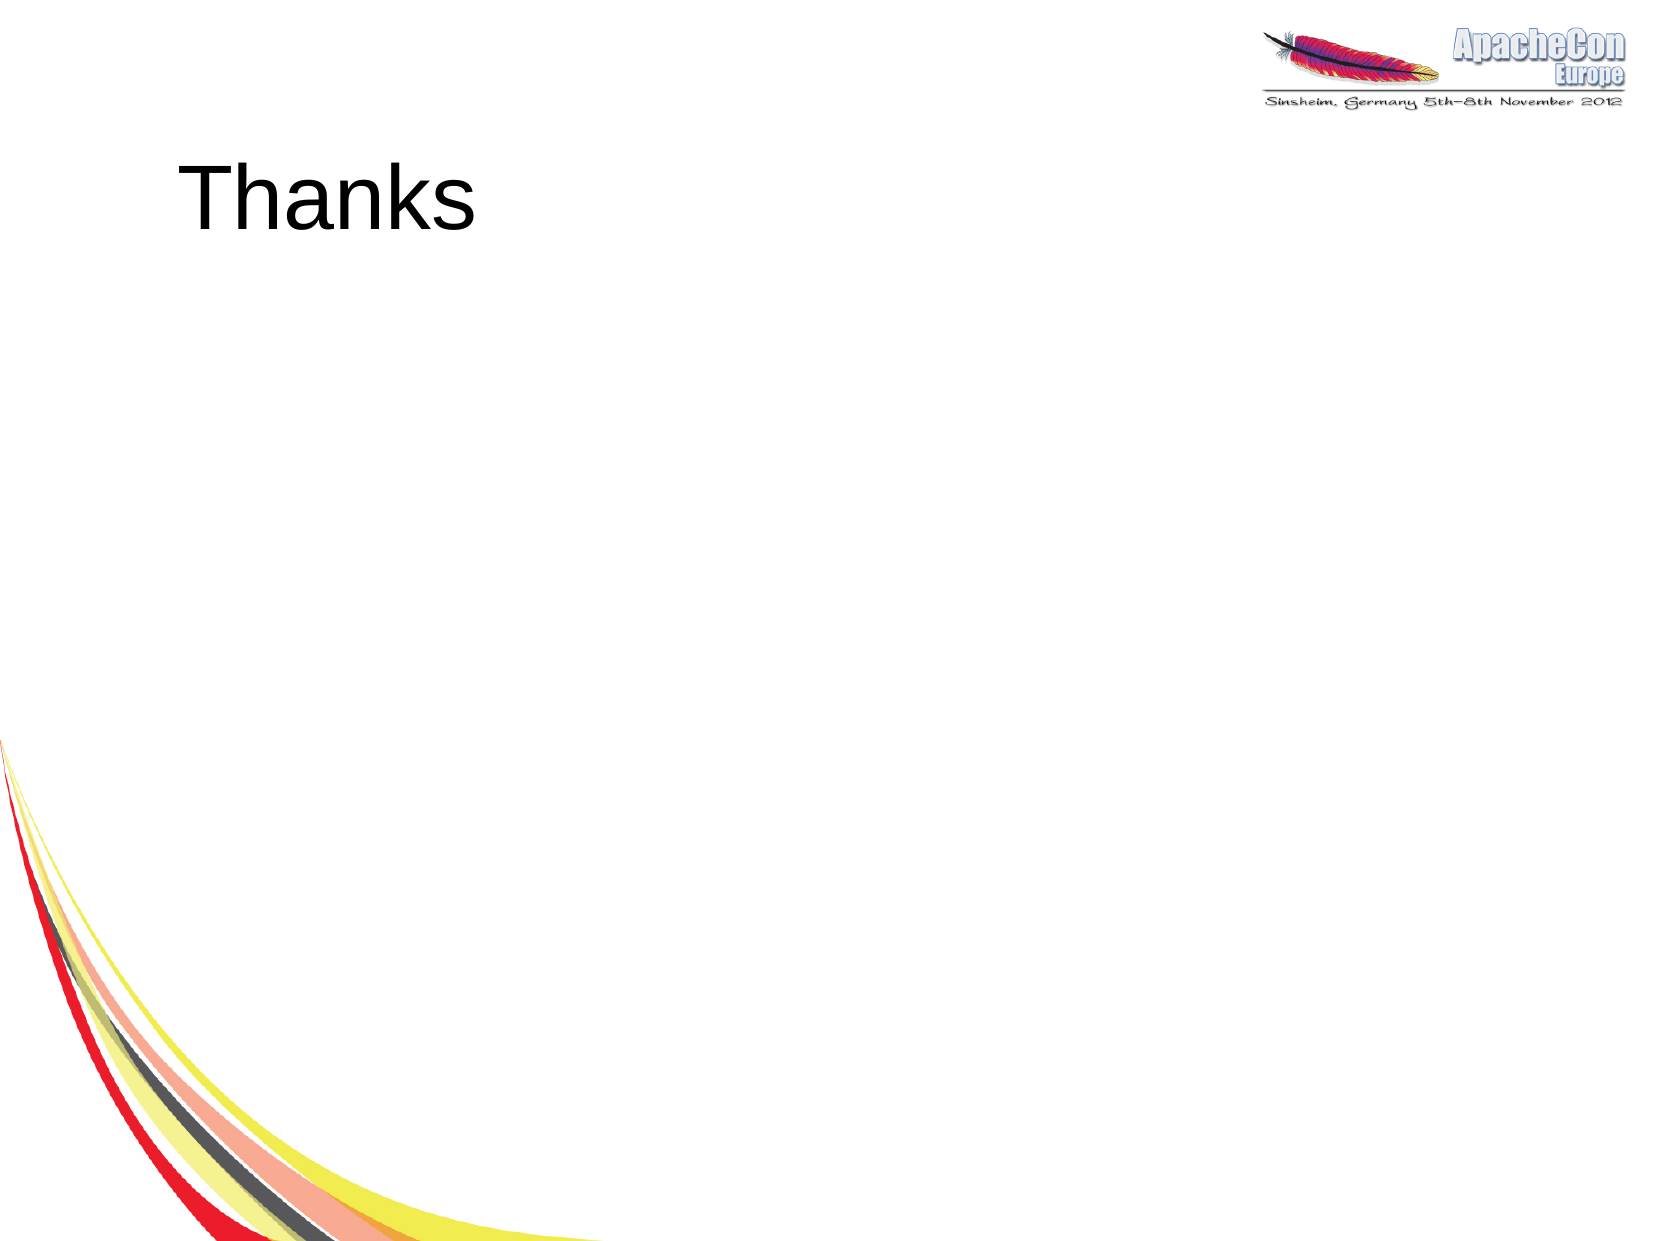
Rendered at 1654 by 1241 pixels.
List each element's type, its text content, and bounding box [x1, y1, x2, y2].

picture [0, 0, 1654, 1241]
title Thanks [177, 146, 1536, 250]
